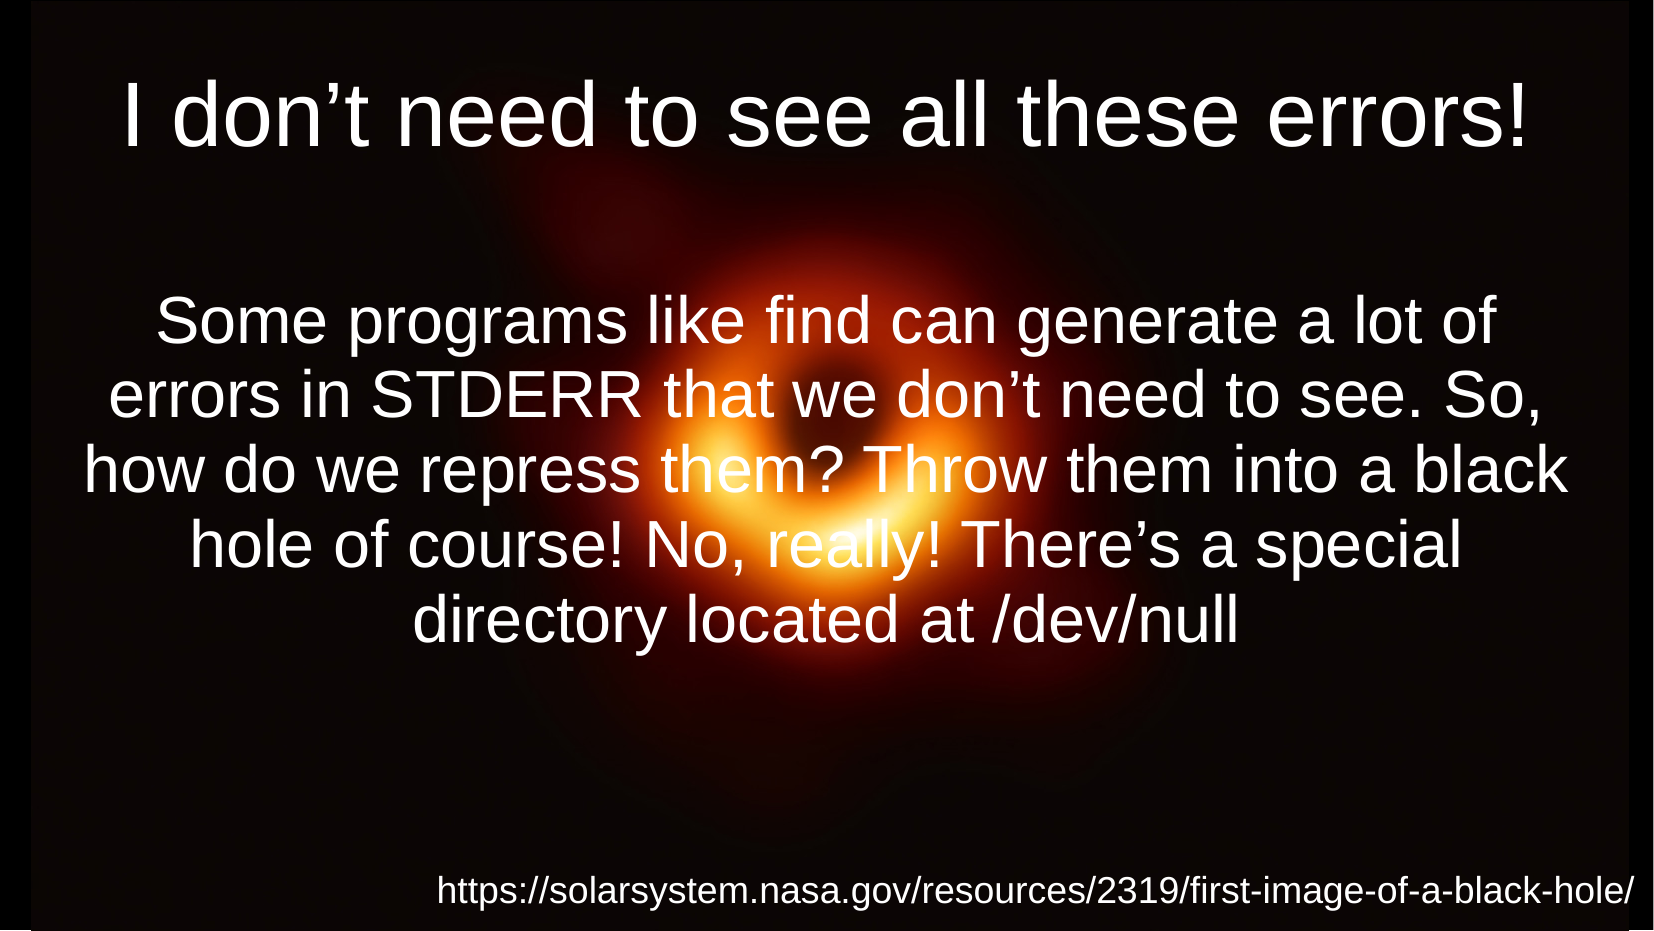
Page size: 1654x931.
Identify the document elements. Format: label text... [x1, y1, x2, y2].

picture [31, 1, 1629, 931]
text_box https://solarsystem.nasa.gov/resources/2319/first-image-of-a-black-hole/ [421, 862, 1651, 920]
title I don’t need to see all these errors! [82, 37, 1571, 193]
subtitle Some programs like find can generate a lot of errors in STDERR that we don’t need to see. So, how do we repress them? Throw them into a black hole of course! No, really! There’s a special directory located at /dev/null [82, 244, 1571, 695]
